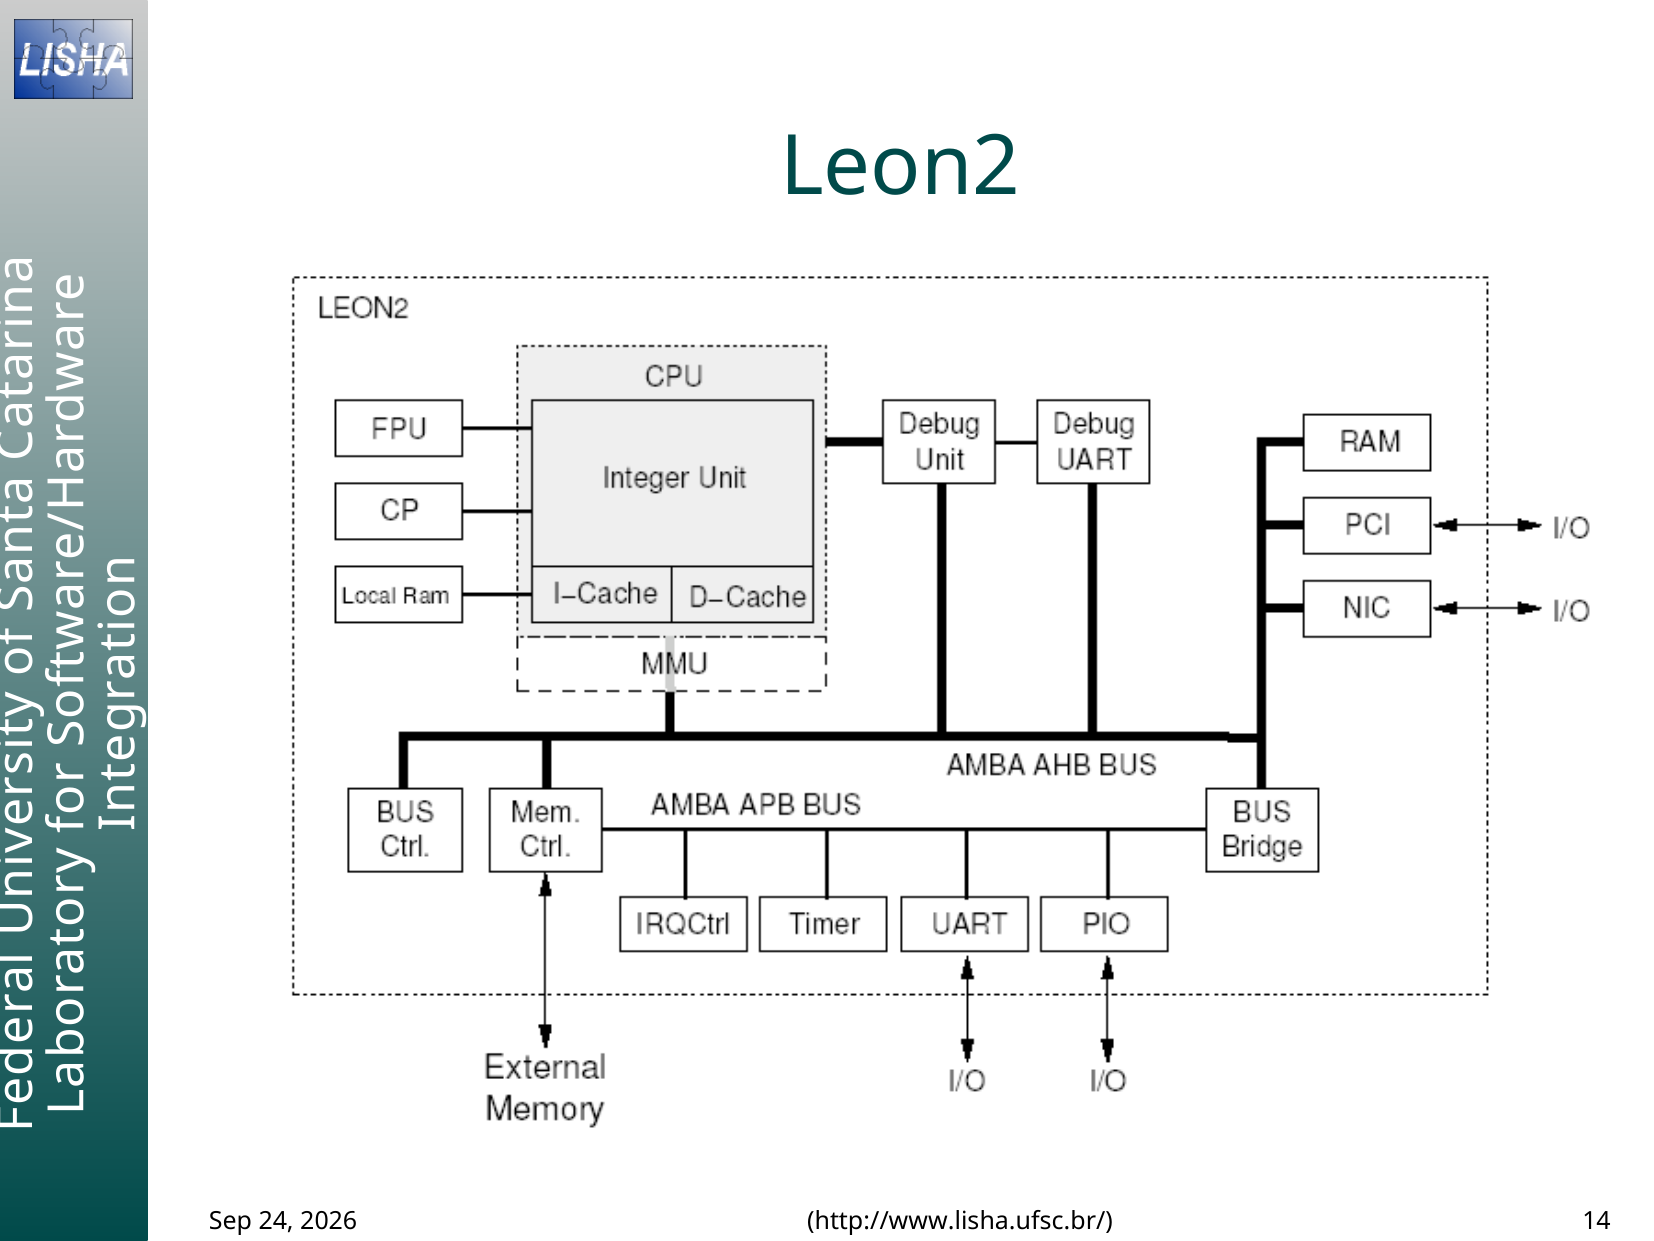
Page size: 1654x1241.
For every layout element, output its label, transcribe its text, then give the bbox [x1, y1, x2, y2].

title Leon2 [206, 58, 1595, 267]
picture [14, 19, 133, 99]
picture [278, 266, 1599, 1135]
